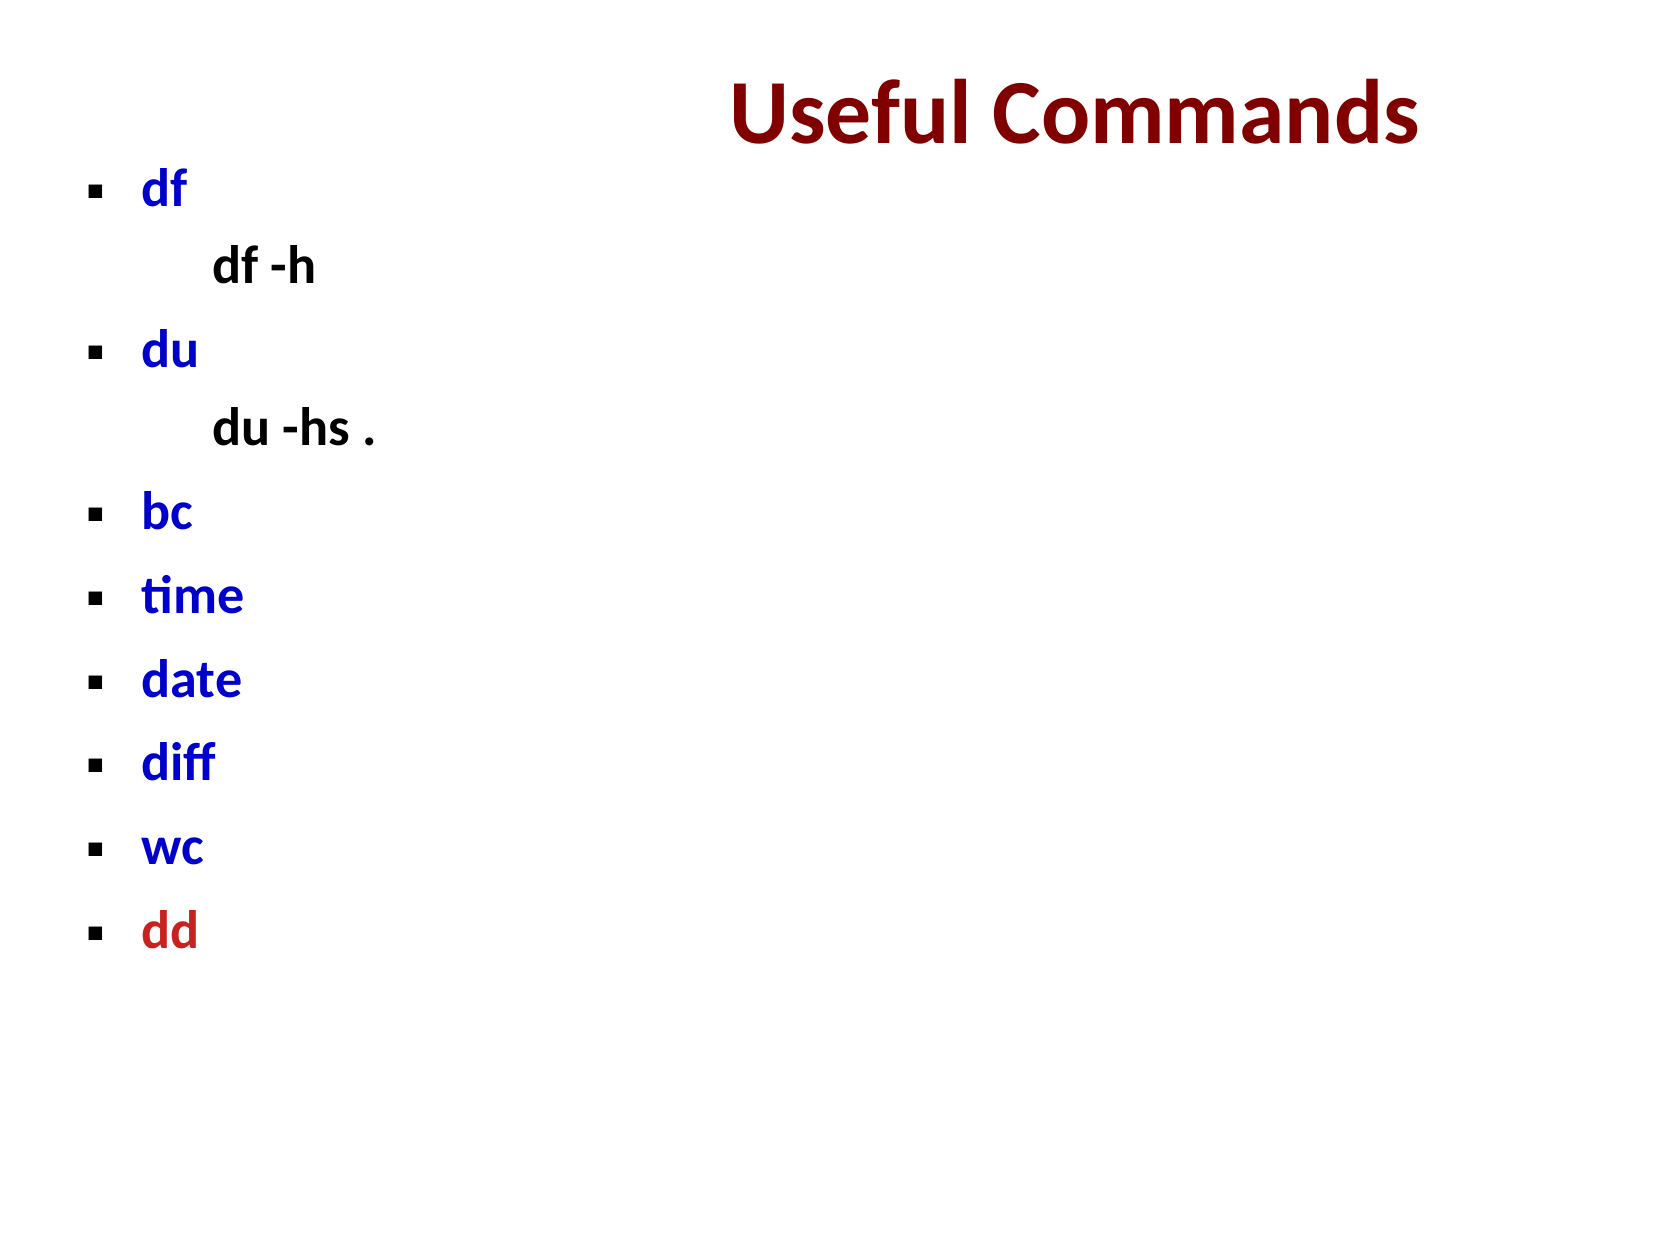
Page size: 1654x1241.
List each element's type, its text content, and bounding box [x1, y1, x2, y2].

title Useful Commands [330, 17, 1654, 225]
list df df -h du du -hs . bc time date diff wc dd [70, 165, 886, 1229]
